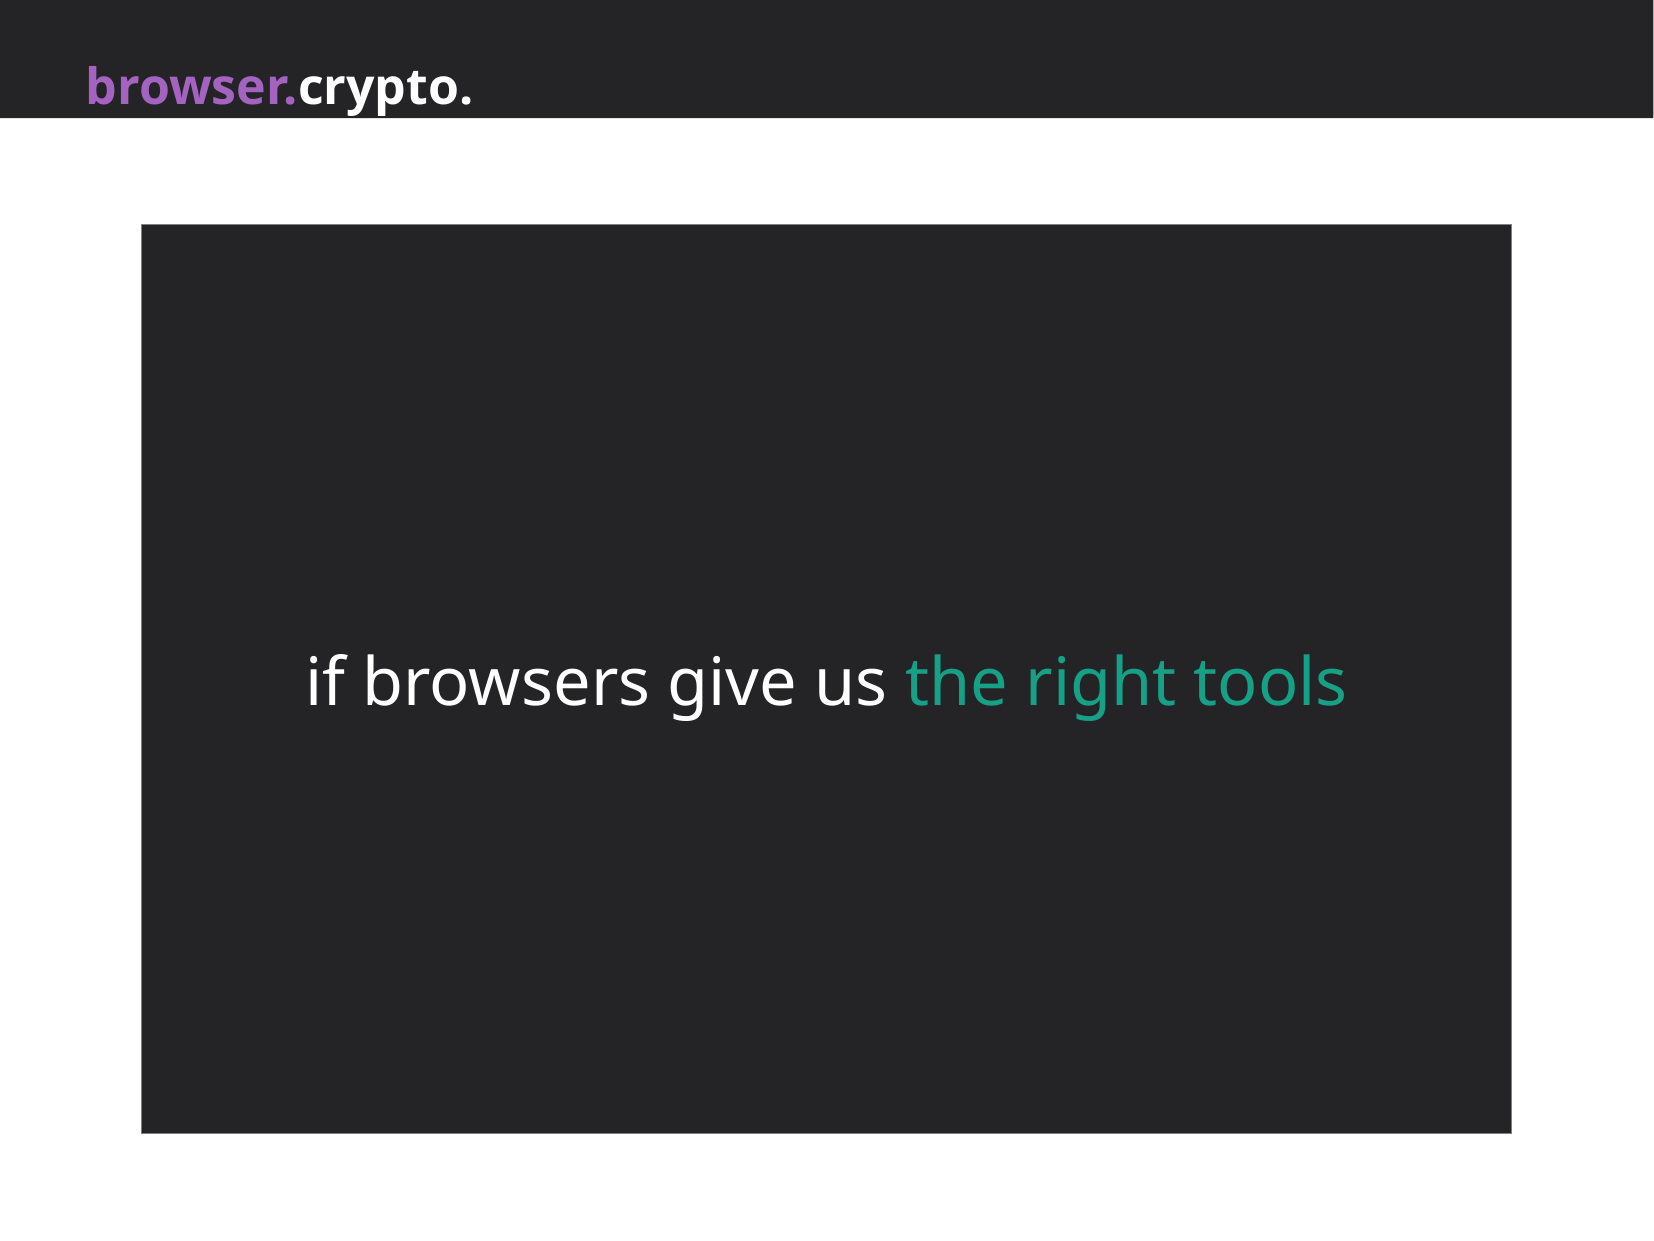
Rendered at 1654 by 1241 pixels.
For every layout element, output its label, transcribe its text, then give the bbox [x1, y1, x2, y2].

text_box [0, 0, 1654, 119]
text_box browser.crypto. [70, 43, 567, 119]
text_box if browsers give us the right tools [141, 224, 1512, 1134]
text_box [165, 531, 1441, 1087]
